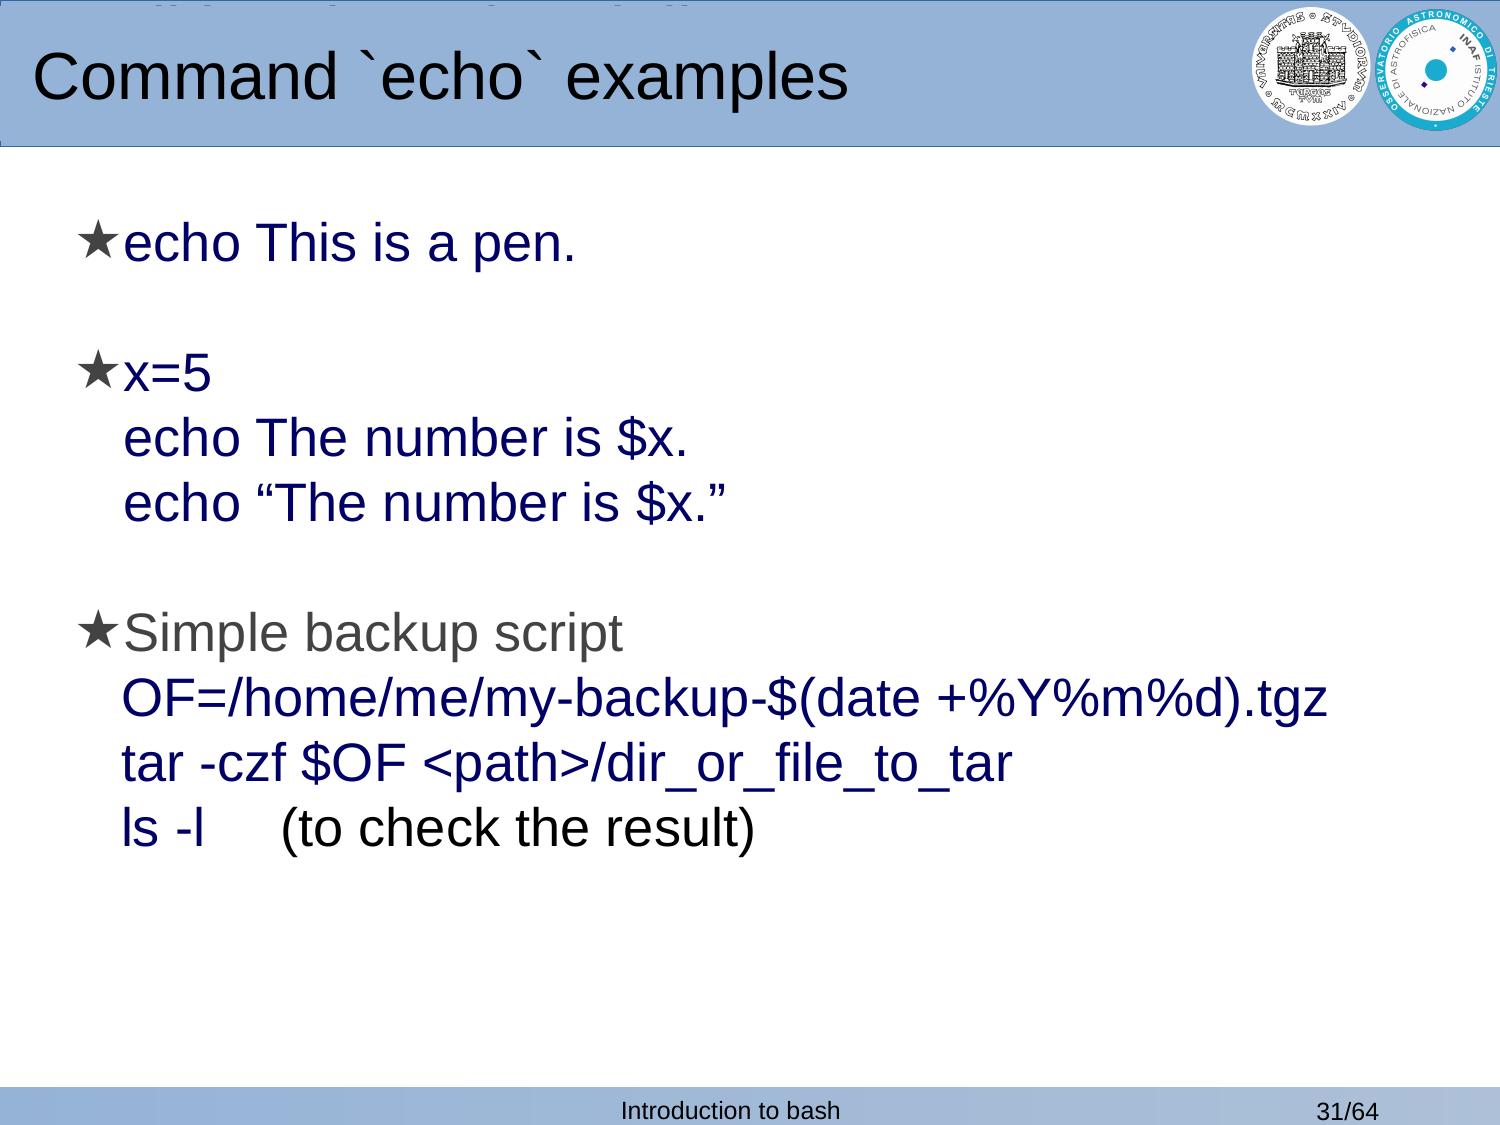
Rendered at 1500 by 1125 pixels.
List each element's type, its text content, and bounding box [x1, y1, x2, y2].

title Traditional service delivery [0, 0, 1500, 135]
text_box Command `echo` examples [0, 5, 1232, 141]
list echo This is a pen. x=5 echo The number is $x. echo “The number is $x.” Simple backup script OF=/home/me/my-backup-$(date +%Y%m%d).tgz tar -czf $OF <path>/dir_or_file_to_tar ls -l (to check the result) [16, 135, 1500, 1081]
